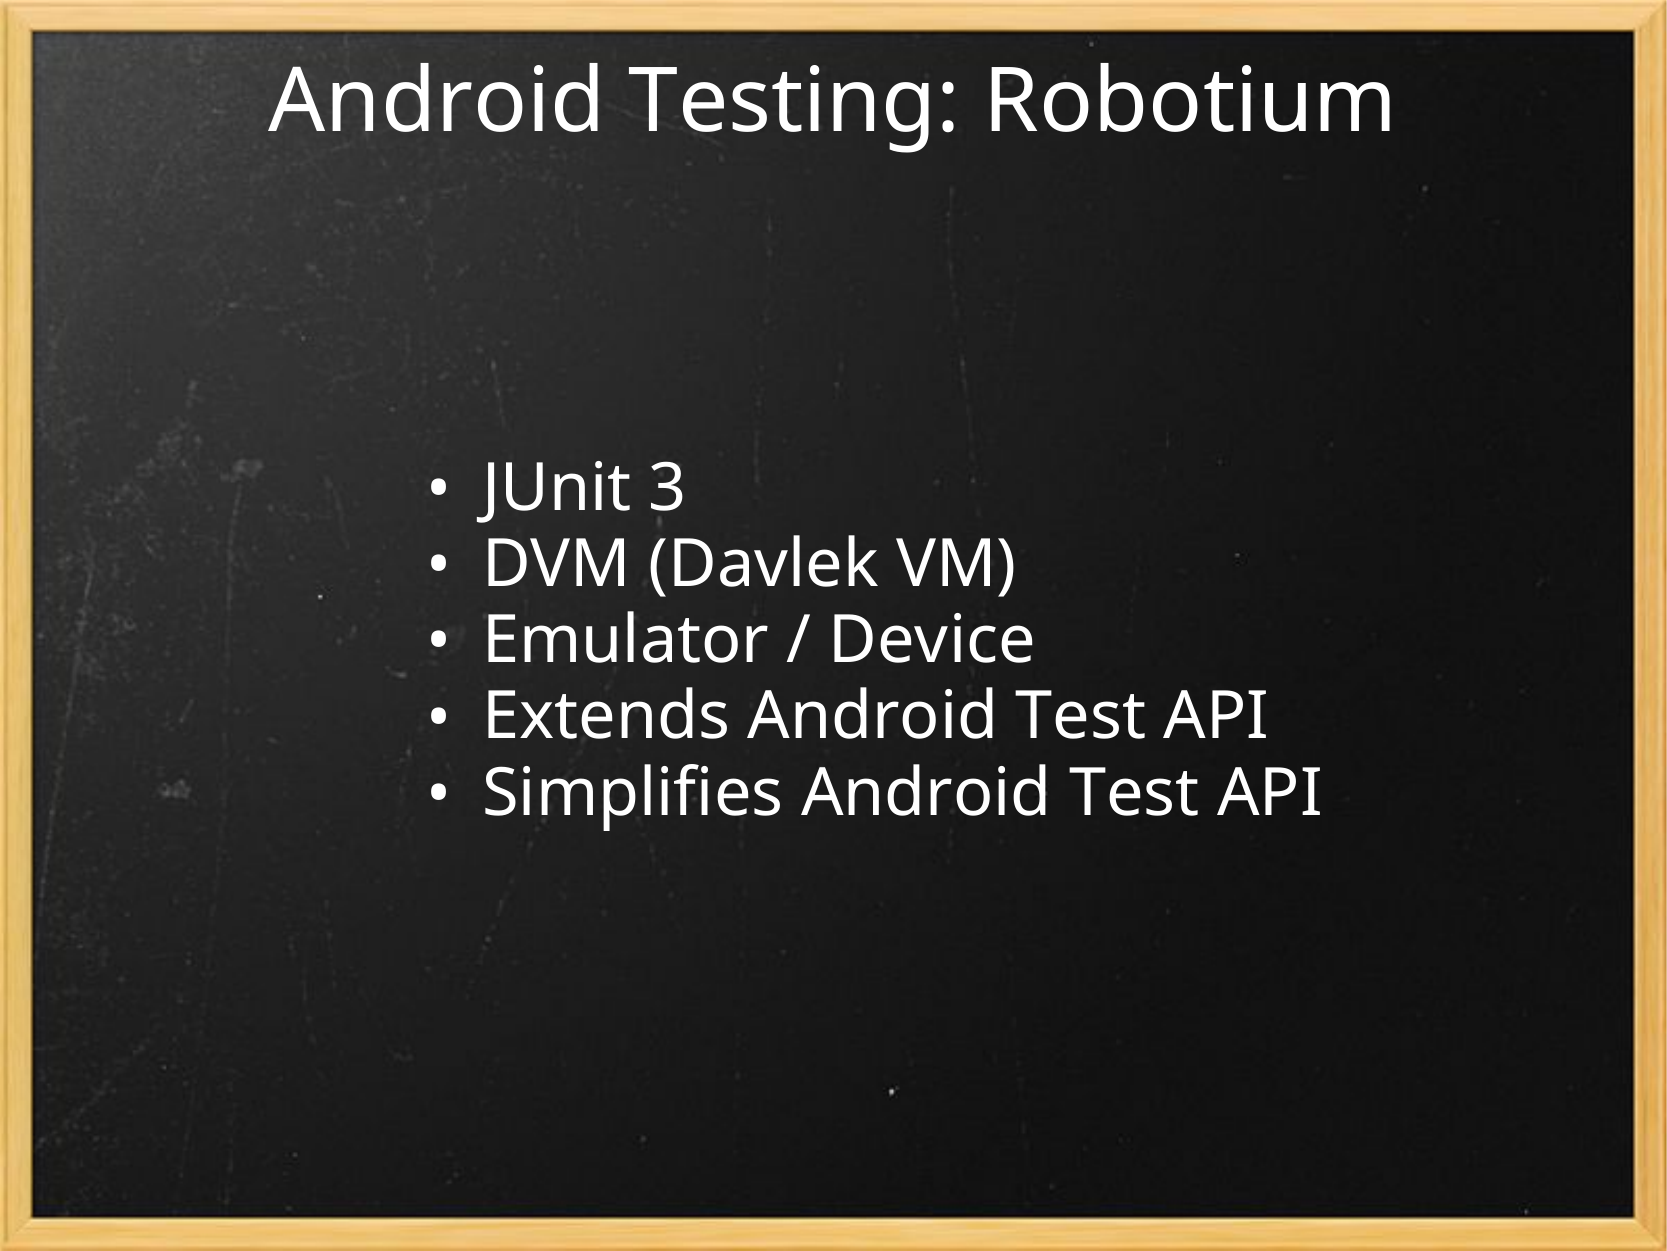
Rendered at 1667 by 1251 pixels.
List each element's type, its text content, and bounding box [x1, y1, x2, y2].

list JUnit 3 DVM (Davlek VM) Emulator / Device Extends Android Test API Simplifies Android Test API [407, 450, 1388, 1186]
title Android Testing: Robotium [40, 50, 1627, 201]
picture [0, 0, 1667, 1251]
